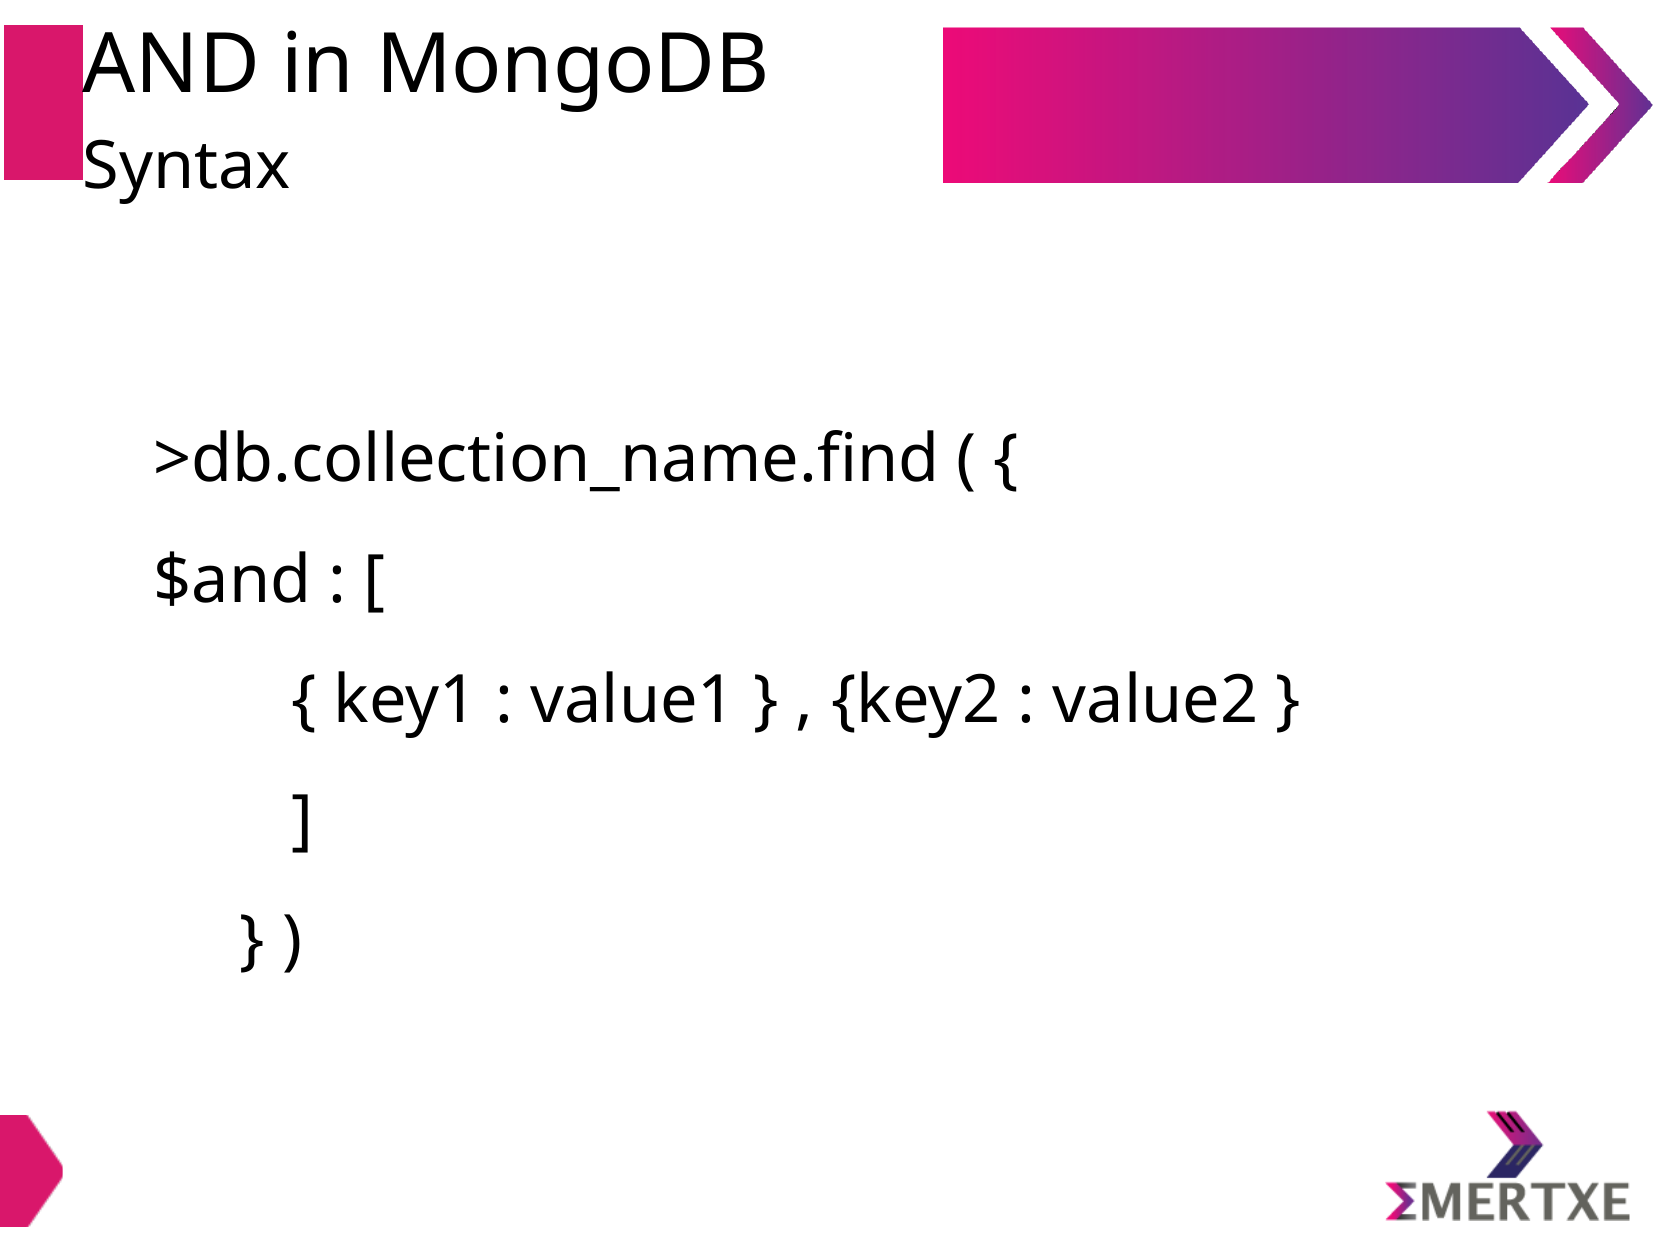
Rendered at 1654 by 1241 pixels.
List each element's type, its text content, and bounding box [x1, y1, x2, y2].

title AND in MongoDB Syntax [82, 2, 1571, 210]
picture [1385, 1107, 1631, 1221]
picture [1571, 27, 1653, 183]
list >db.collection_name.find ( { $and : [ { key1 : value1 } , {key2 : value2 } ] } ) [82, 290, 1571, 1010]
